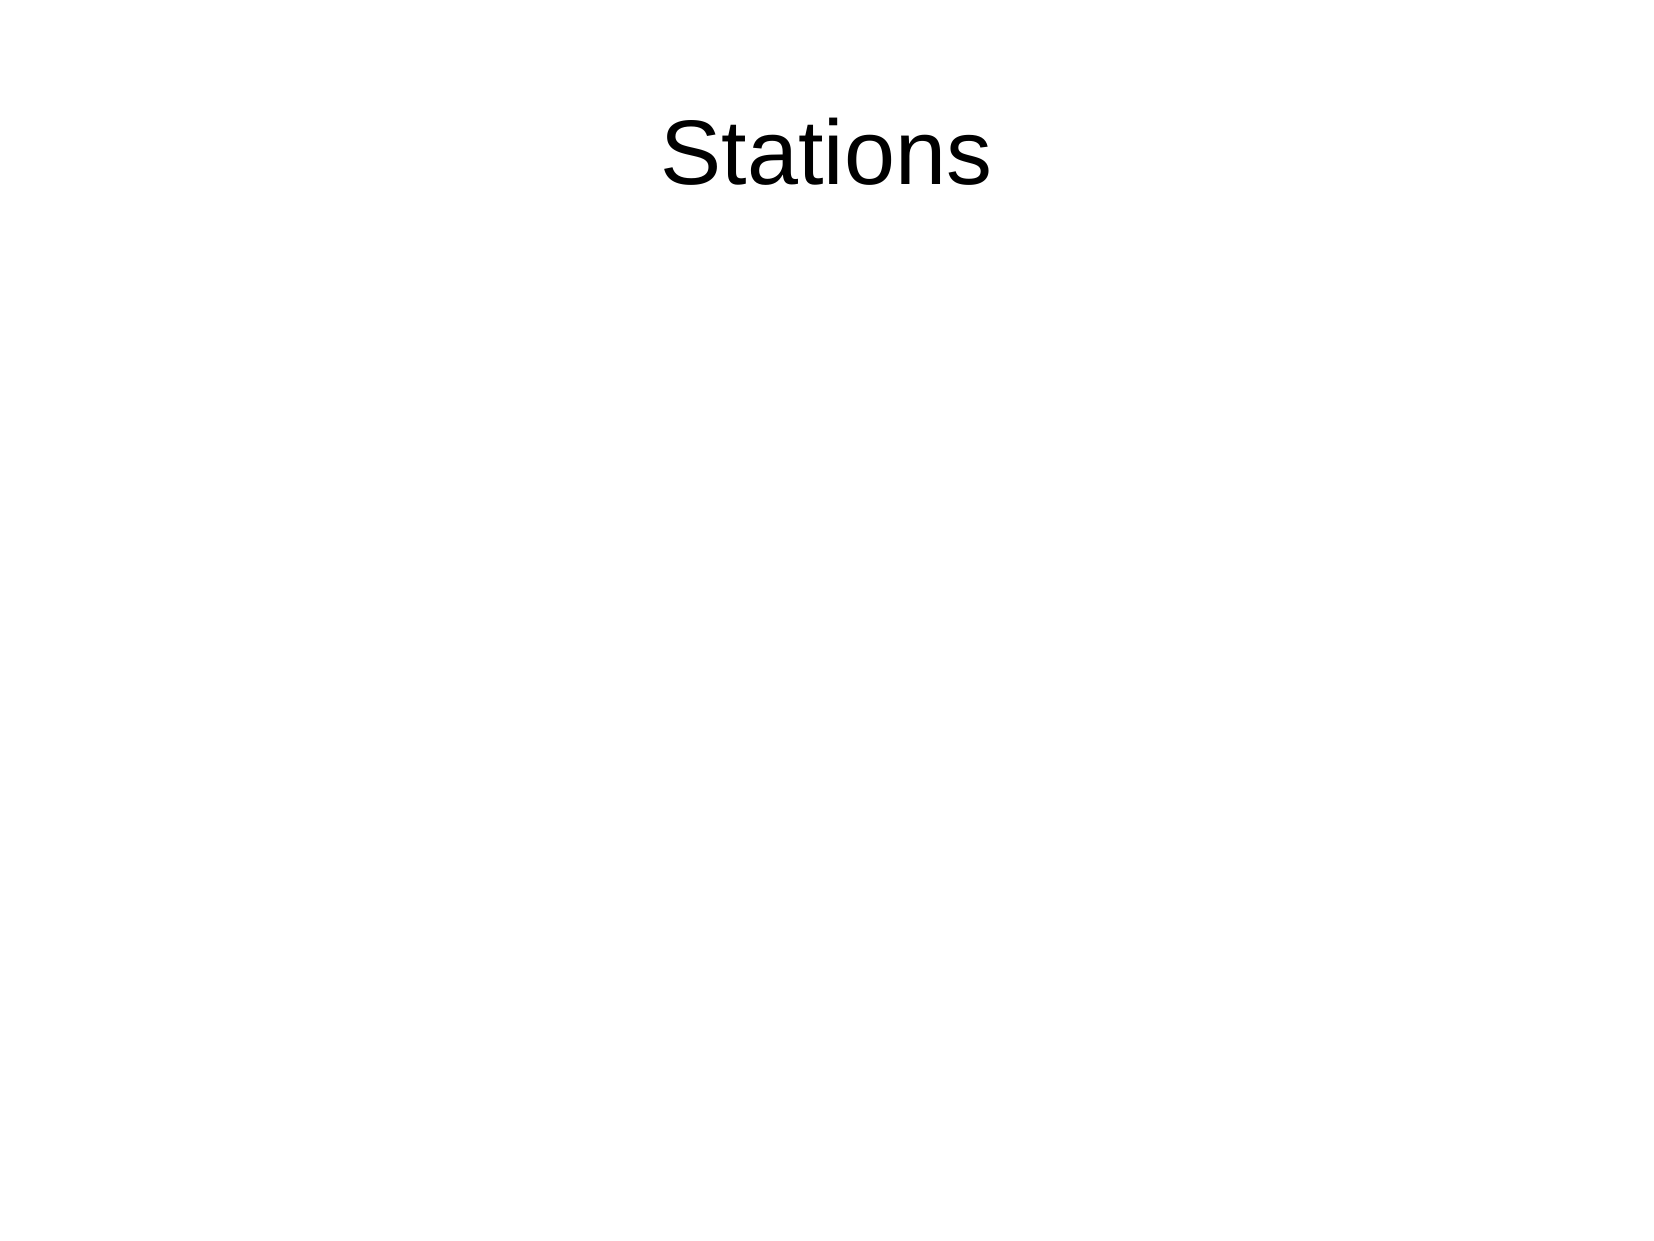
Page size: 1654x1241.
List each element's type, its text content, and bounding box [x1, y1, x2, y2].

title Stations [82, 49, 1571, 257]
